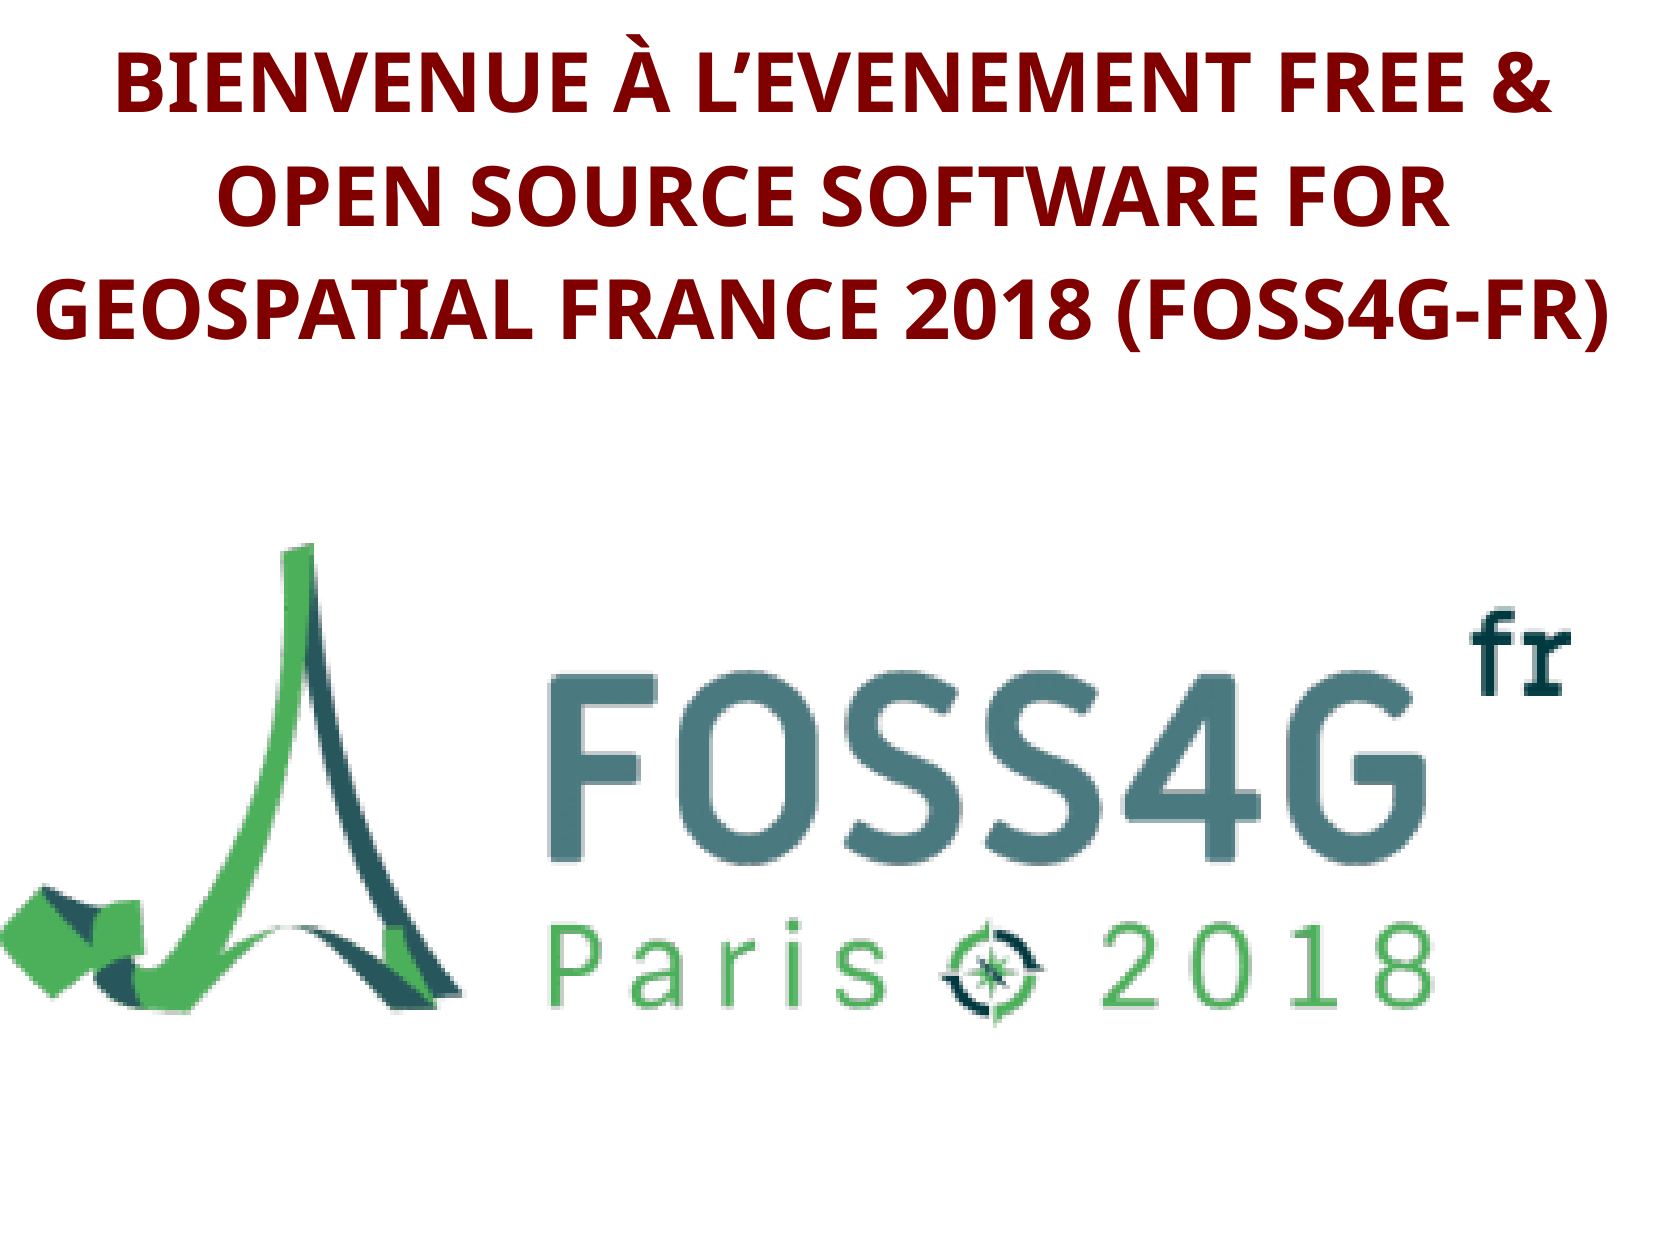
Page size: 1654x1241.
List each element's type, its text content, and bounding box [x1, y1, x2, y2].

picture [0, 543, 1571, 1028]
text_box BIENVENUE À L’EVENEMENT FREE & OPEN SOURCE SOFTWARE FOR GEOSPATIAL FRANCE 2018 (FOSS4G-FR) [11, 16, 1654, 497]
